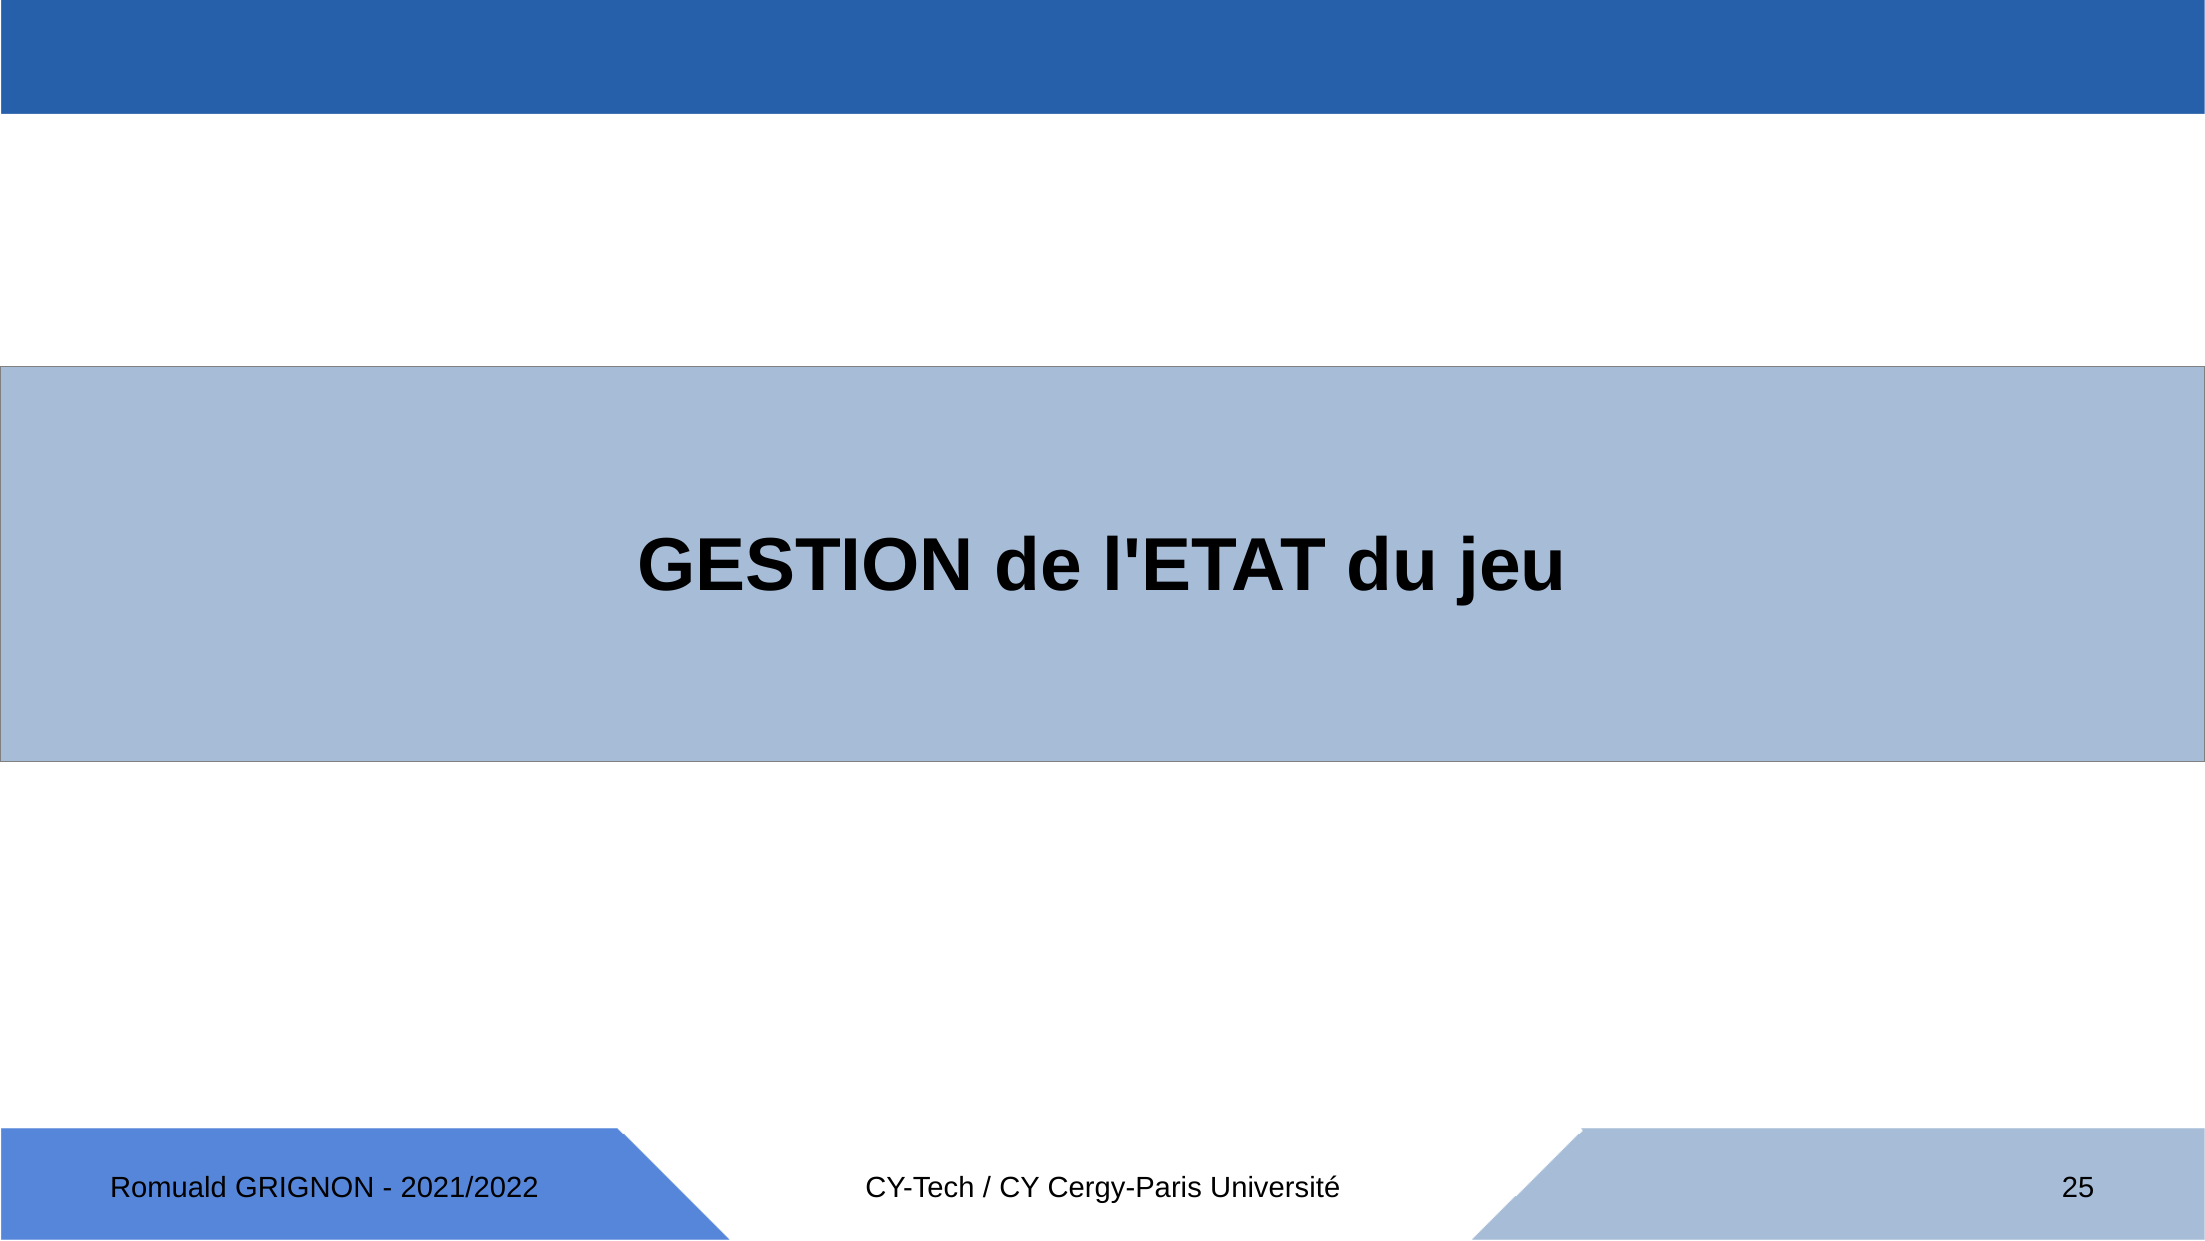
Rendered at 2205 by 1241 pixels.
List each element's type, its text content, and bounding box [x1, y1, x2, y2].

picture [0, 0, 2205, 366]
text_box GESTION de l'ETAT du jeu [0, 366, 2205, 762]
picture [0, 762, 2205, 1241]
